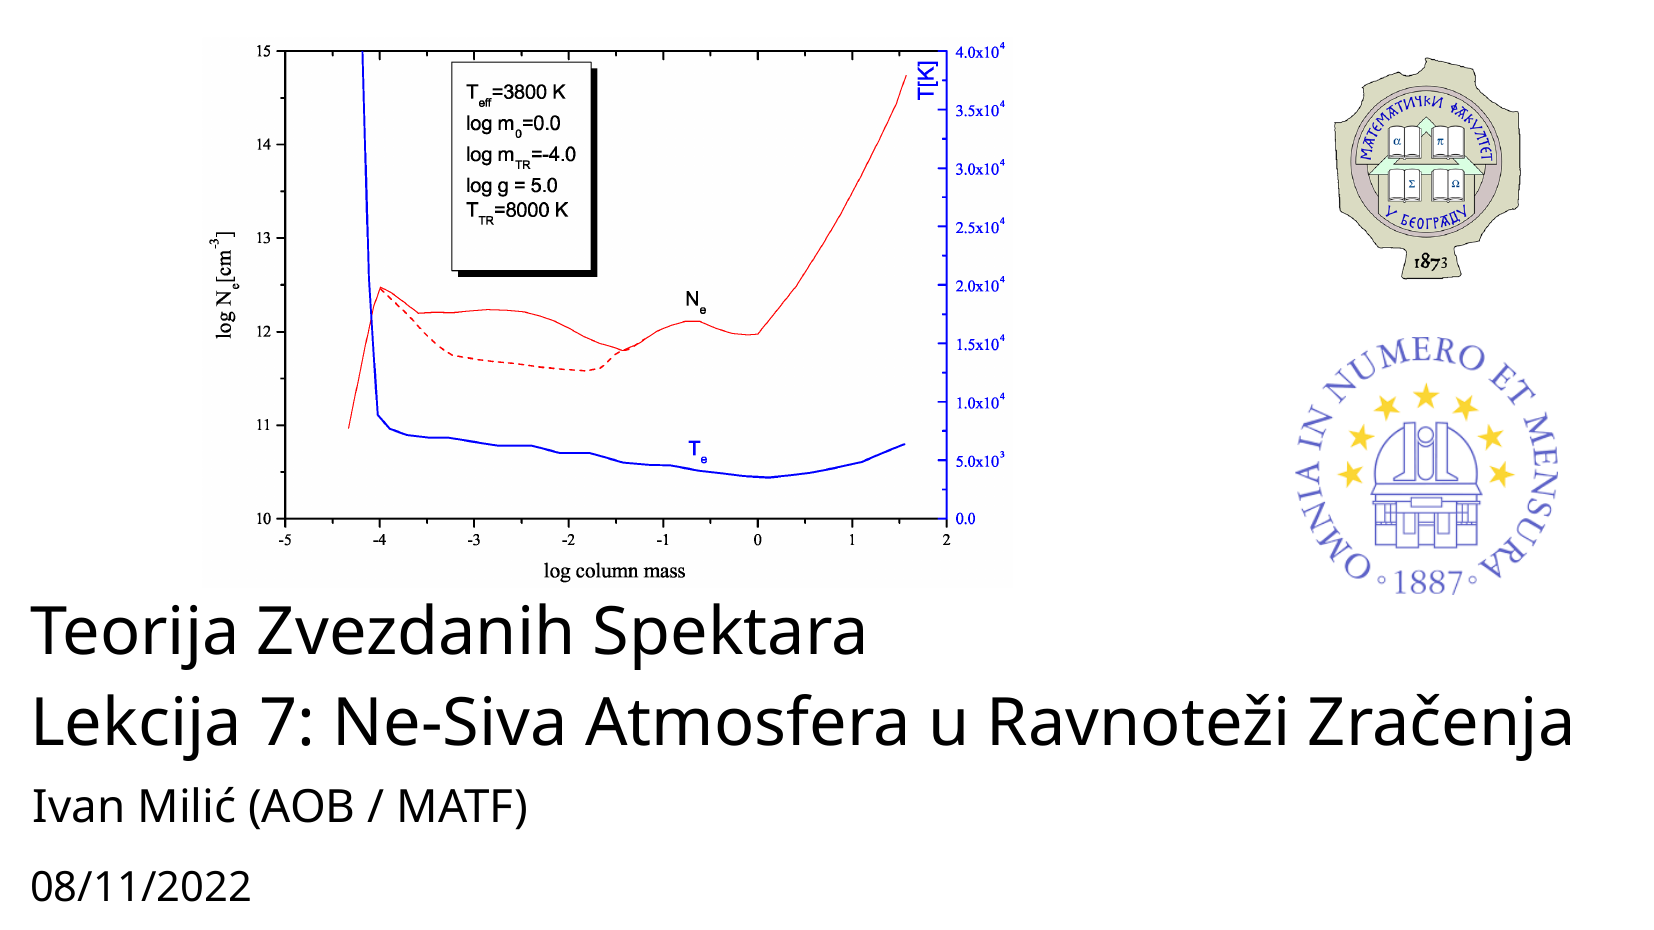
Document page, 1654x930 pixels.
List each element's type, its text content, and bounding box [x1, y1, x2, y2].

picture [202, 37, 1013, 588]
picture [1237, 25, 1616, 310]
text_box Teorija Zvezdanih Spektara Lekcija 7: Ne-Siva Atmosfera u Ravnoteži Zračenja [30, 583, 1595, 765]
text_box Ivan Milić (AOB / MATF) [18, 765, 1331, 847]
picture [1295, 337, 1558, 595]
subtitle 08/11/2022 [30, 847, 1530, 923]
